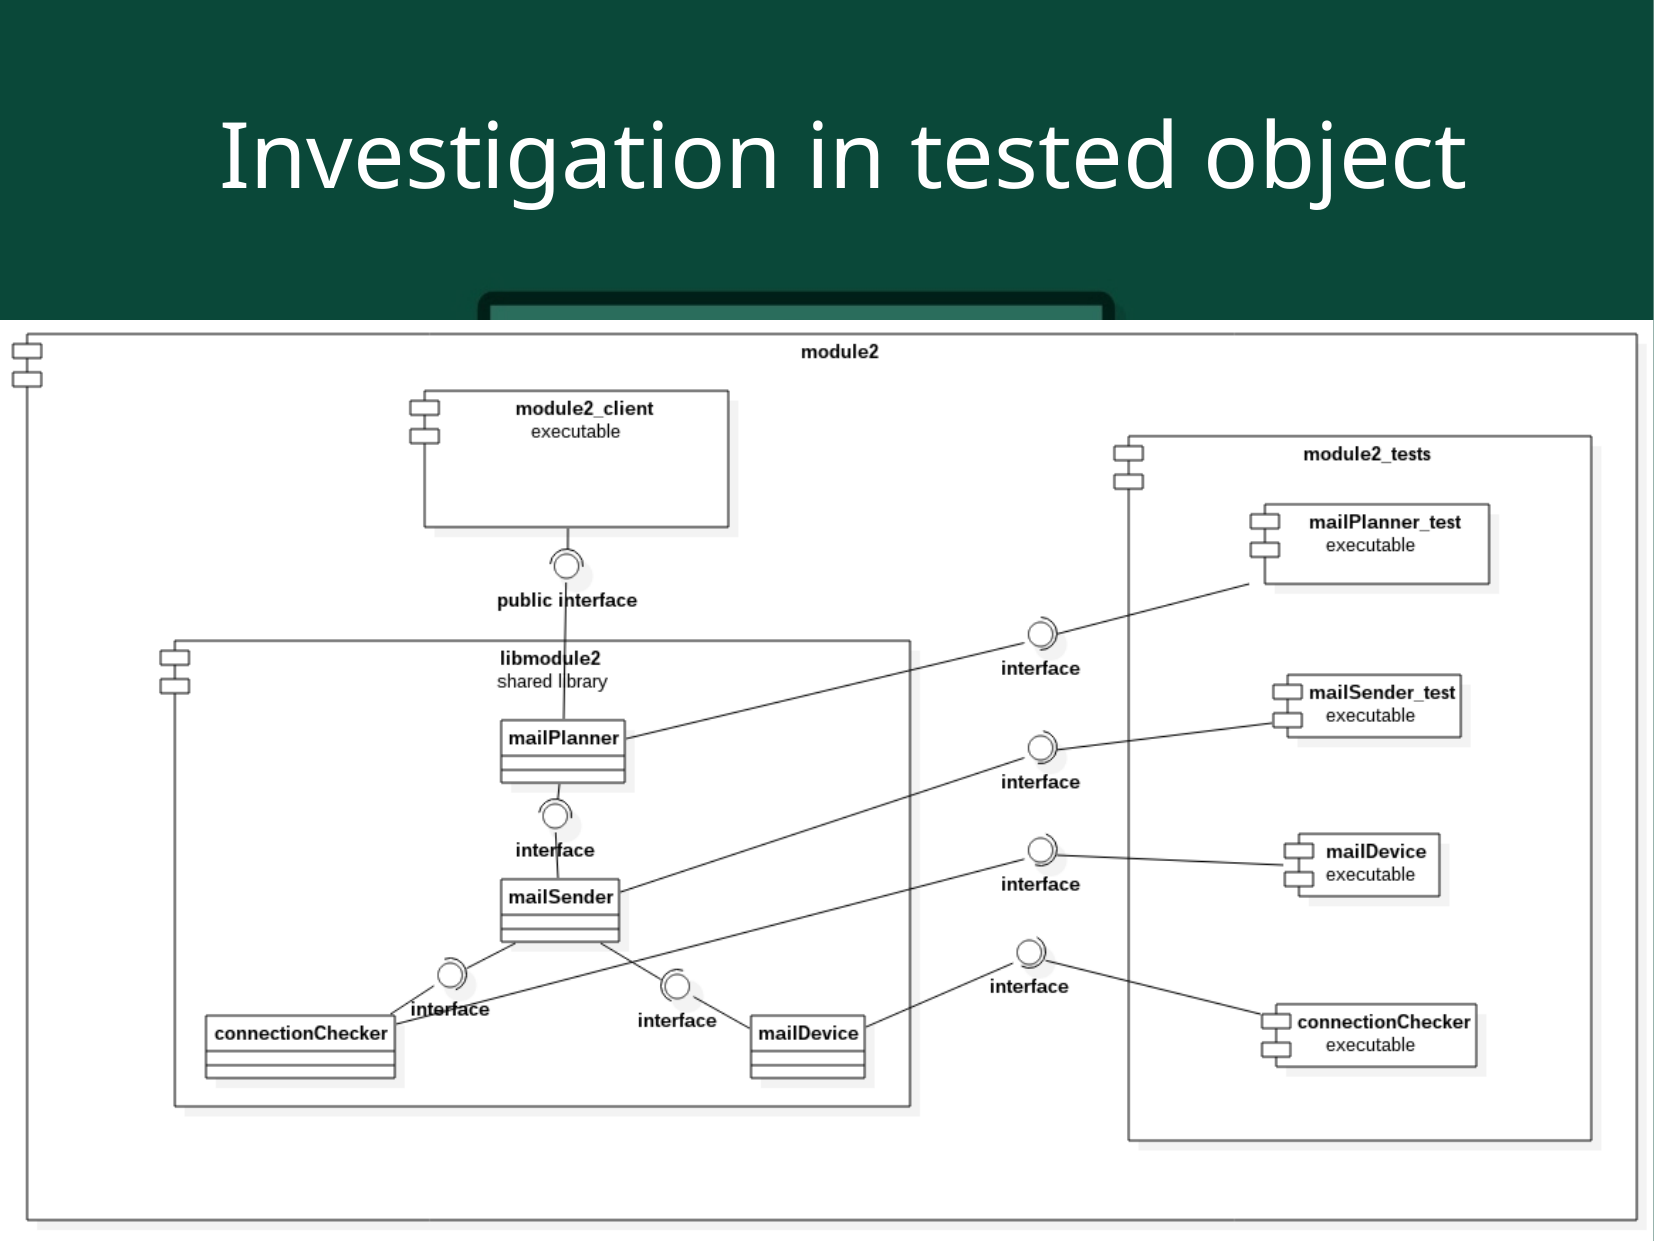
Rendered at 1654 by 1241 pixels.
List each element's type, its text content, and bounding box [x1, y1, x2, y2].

picture [0, 0, 1654, 1241]
title Investigation in tested object [82, 49, 1571, 257]
